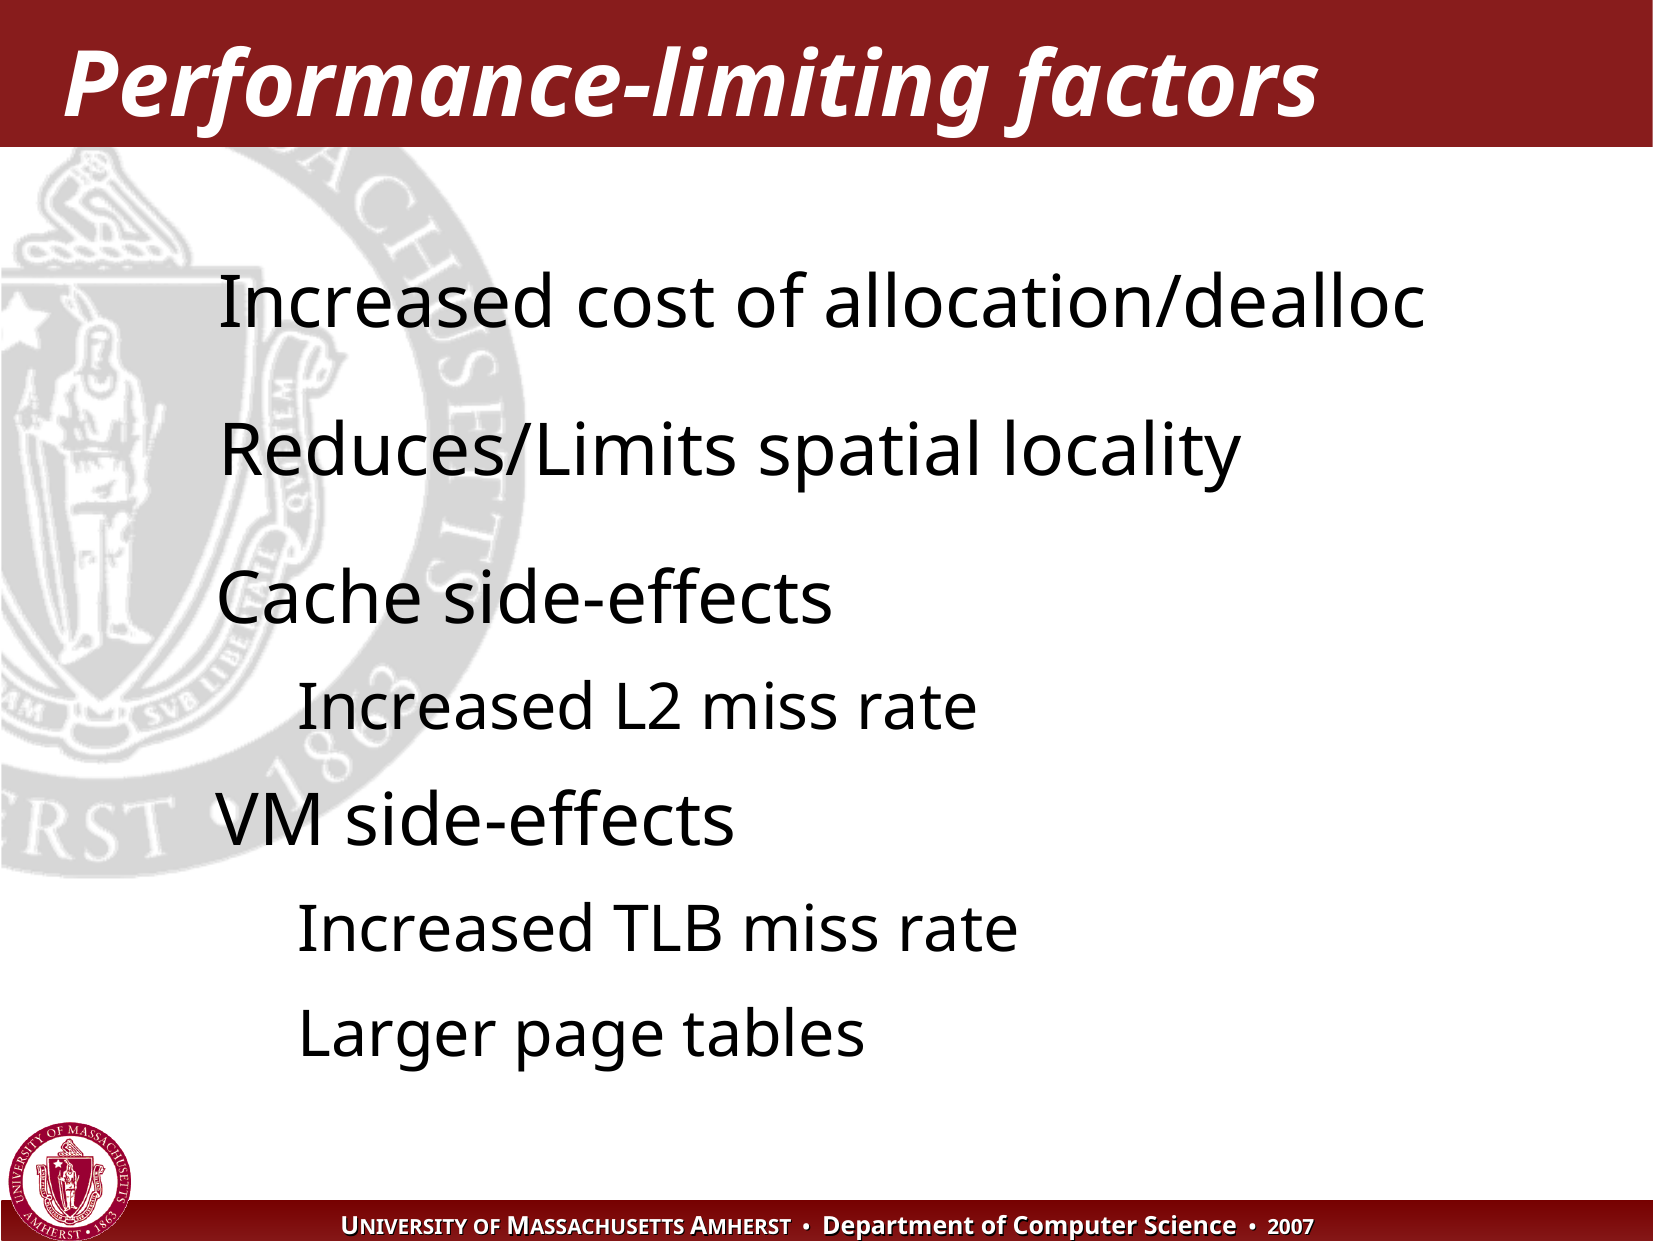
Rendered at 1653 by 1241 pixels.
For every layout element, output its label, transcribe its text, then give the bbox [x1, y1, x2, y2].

picture [0, 147, 1653, 1241]
title Performance-limiting factors [45, 4, 1576, 152]
list Increased cost of allocation/dealloc Reduces/Limits spatial locality Cache side-effects Increased L2 miss rate VM side-effects Increased TLB miss rate Larger page tables [198, 241, 1576, 1126]
